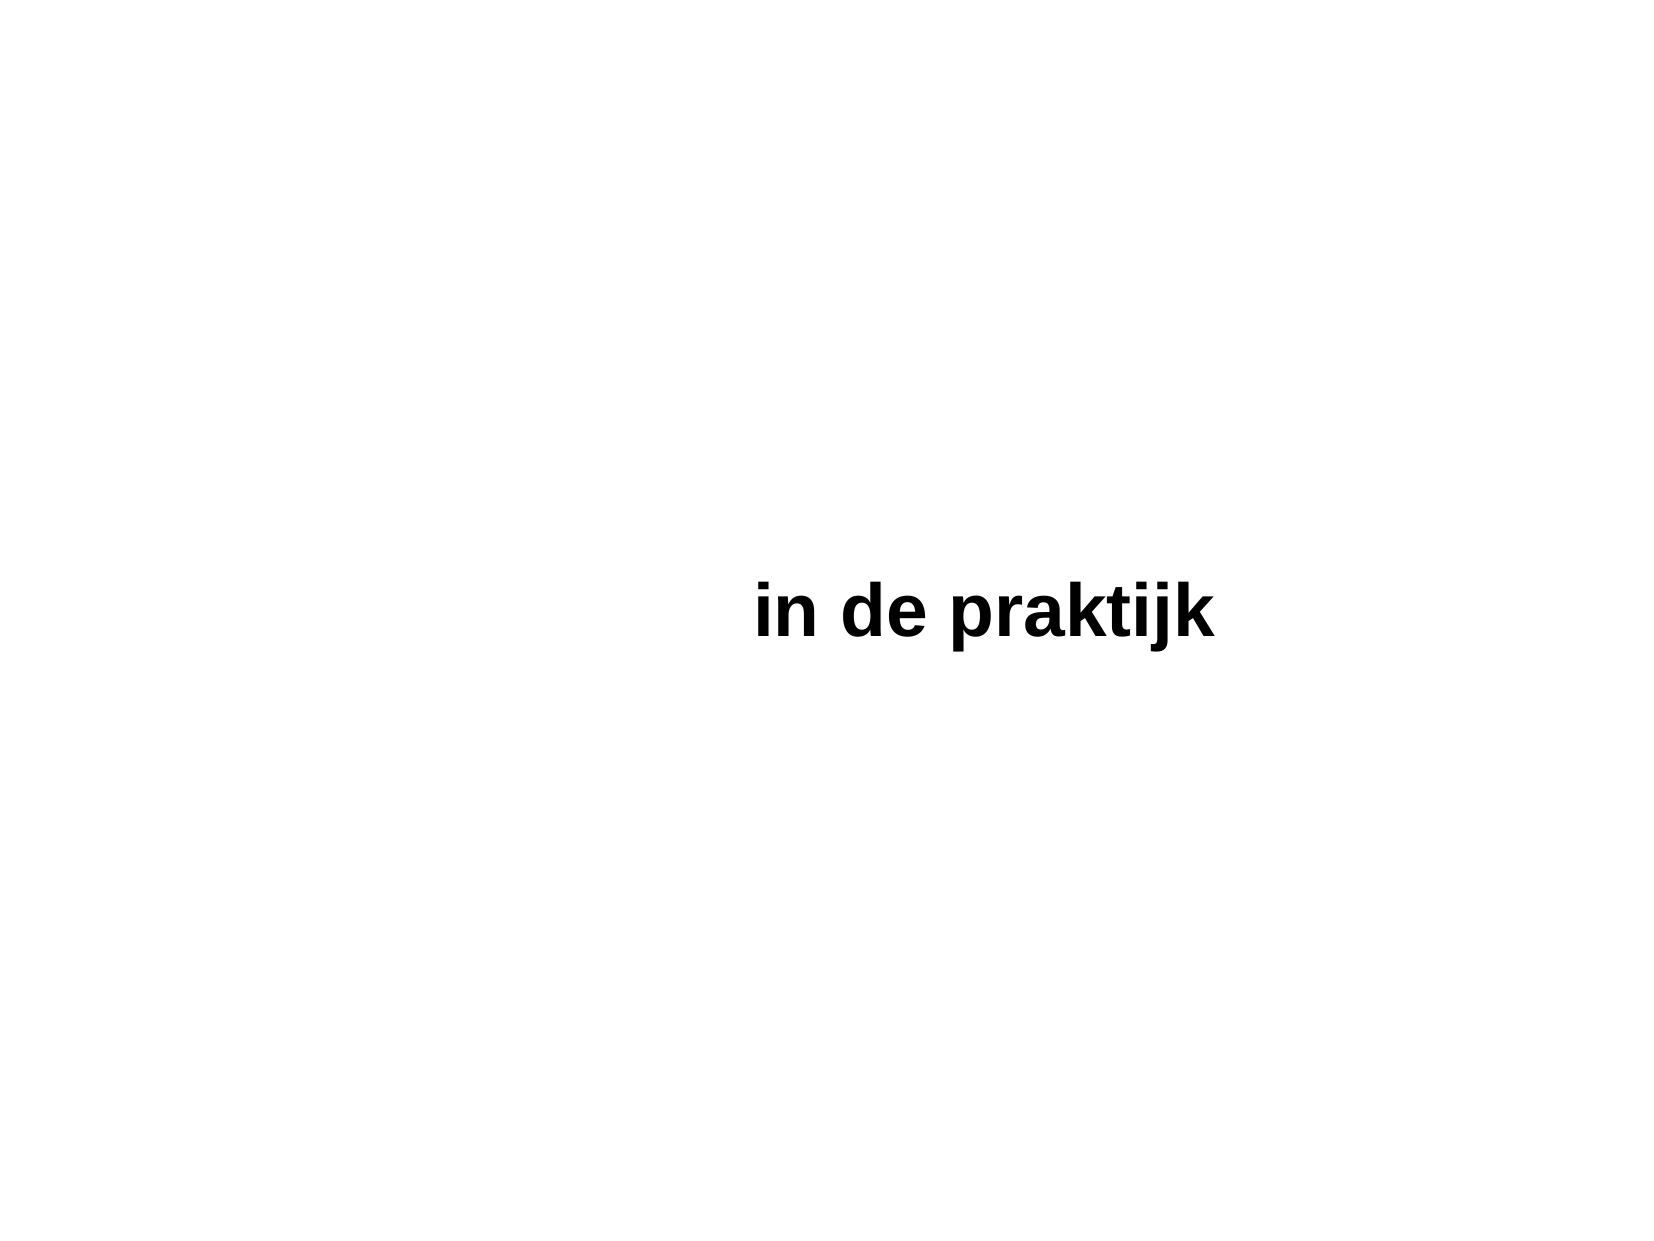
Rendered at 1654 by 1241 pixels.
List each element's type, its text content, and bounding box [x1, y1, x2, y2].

text_box in de praktijk [738, 561, 1231, 660]
